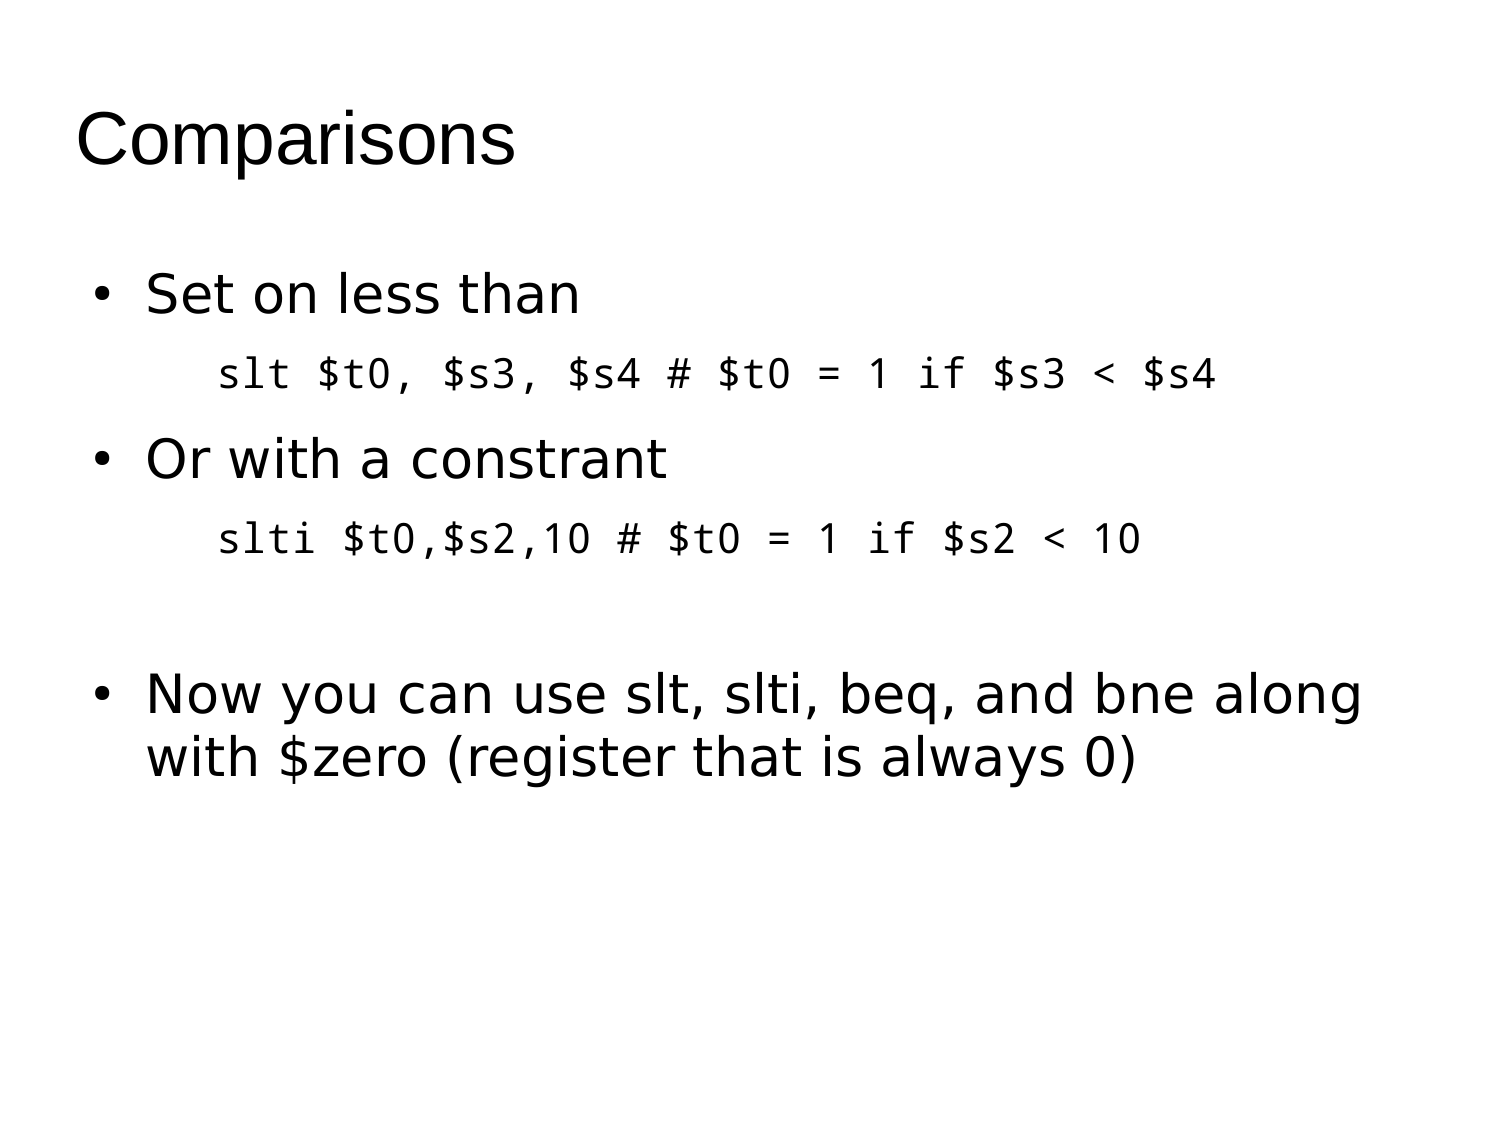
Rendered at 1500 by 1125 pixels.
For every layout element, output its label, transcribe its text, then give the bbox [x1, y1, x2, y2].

title Comparisons [75, 44, 1425, 233]
list Set on less than slt $t0, $s3, $s4 # $t0 = 1 if $s3 < $s4 Or with a constrant slti $t0,$s2,10 # $t0 = 1 if $s2 < 10 Now you can use slt, slti, beq, and bne along with $zero (register that is always 0) [75, 263, 1425, 916]
